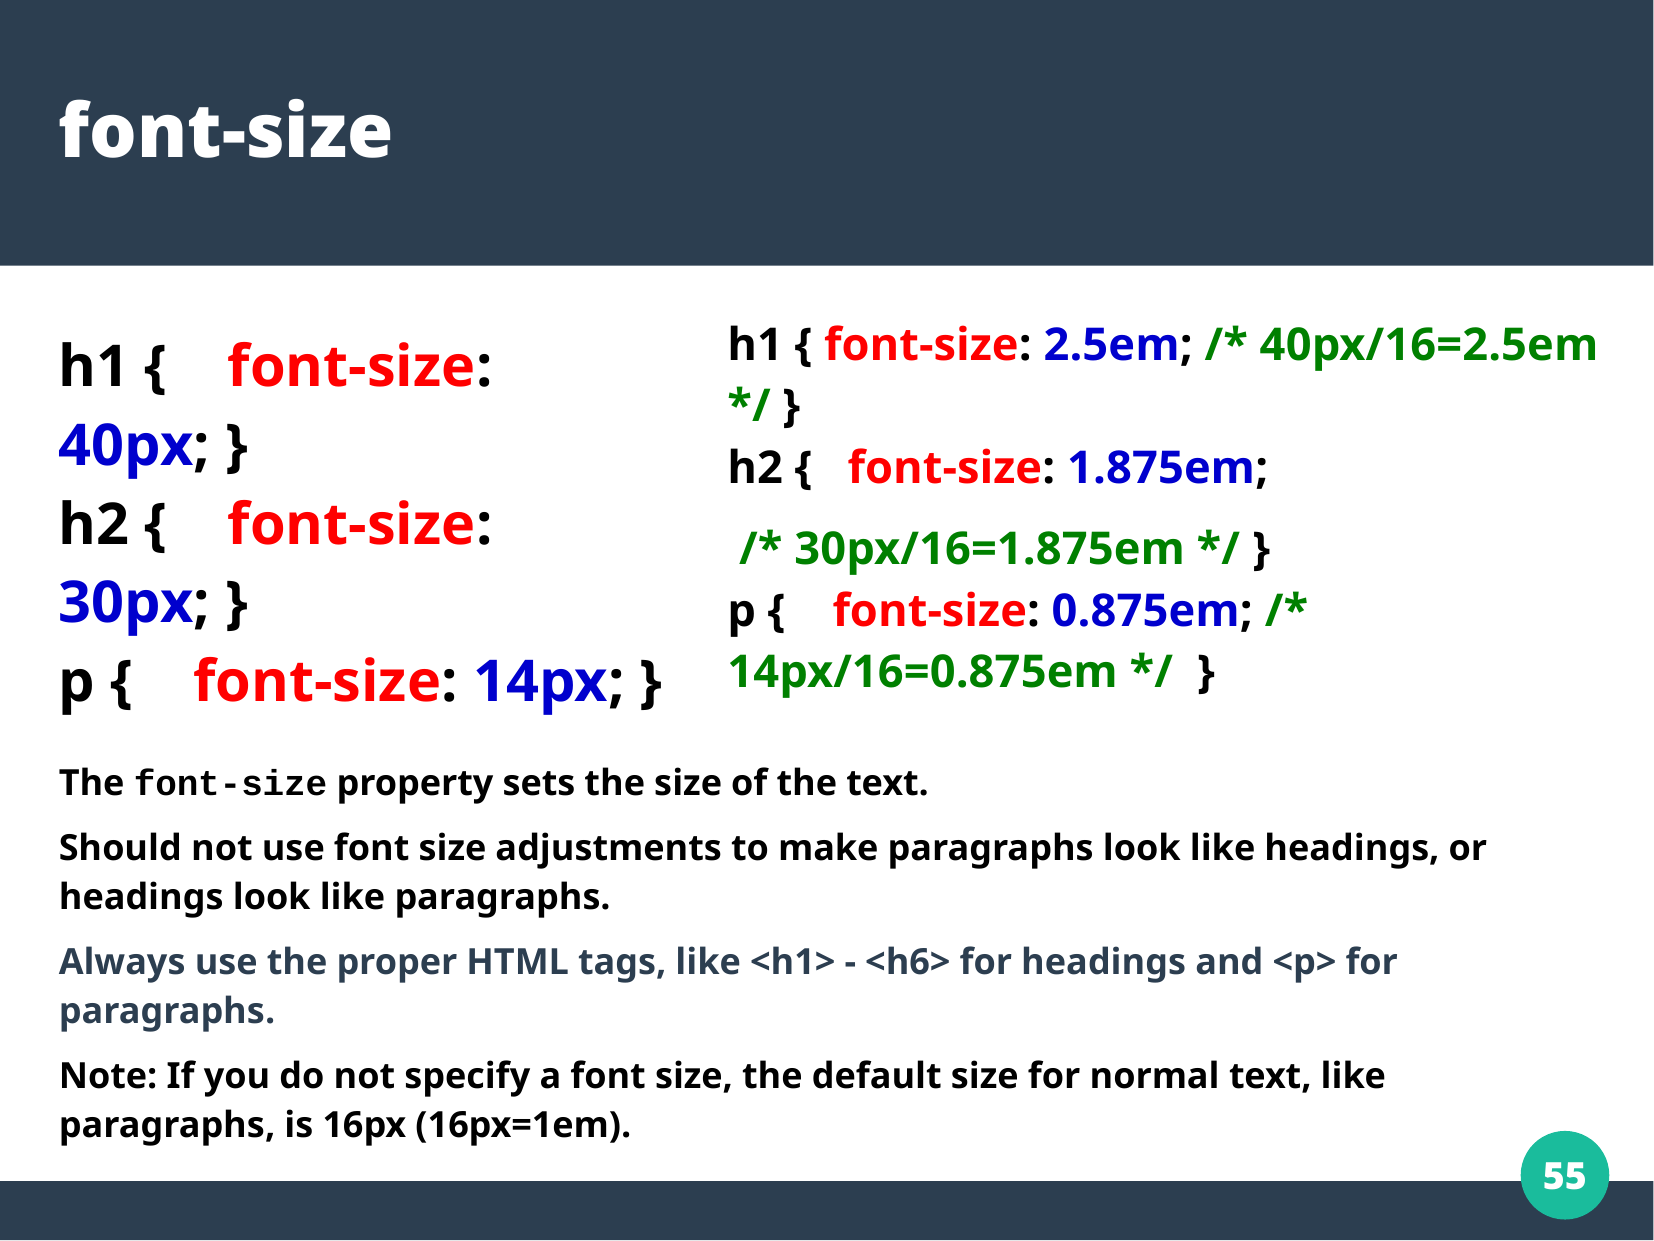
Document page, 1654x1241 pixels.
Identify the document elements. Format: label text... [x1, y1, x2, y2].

list h1 { font-size: 2.5em; /* 40px/16=2.5em */ } h2 { font-size: 1.875em; /* 30px/16=1.875em */ } p { font-size: 0.875em; /* 14px/16=0.875em */ } [727, 312, 1603, 707]
list The font-size property sets the size of the text. Should not use font size adjustments to make paragraphs look like headings, or headings look like paragraphs. Always use the proper HTML tags, like <h1> - <h6> for headings and <p> for paragraphs. Note: If you do not specify a font size, the default size for normal text, like paragraphs, is 16px (16px=1em). [59, 756, 1595, 1151]
list h1 { font-size: 40px; } h2 { font-size: 30px; } p { font-size: 14px; } [59, 324, 681, 720]
title font-size [59, 49, 1595, 207]
